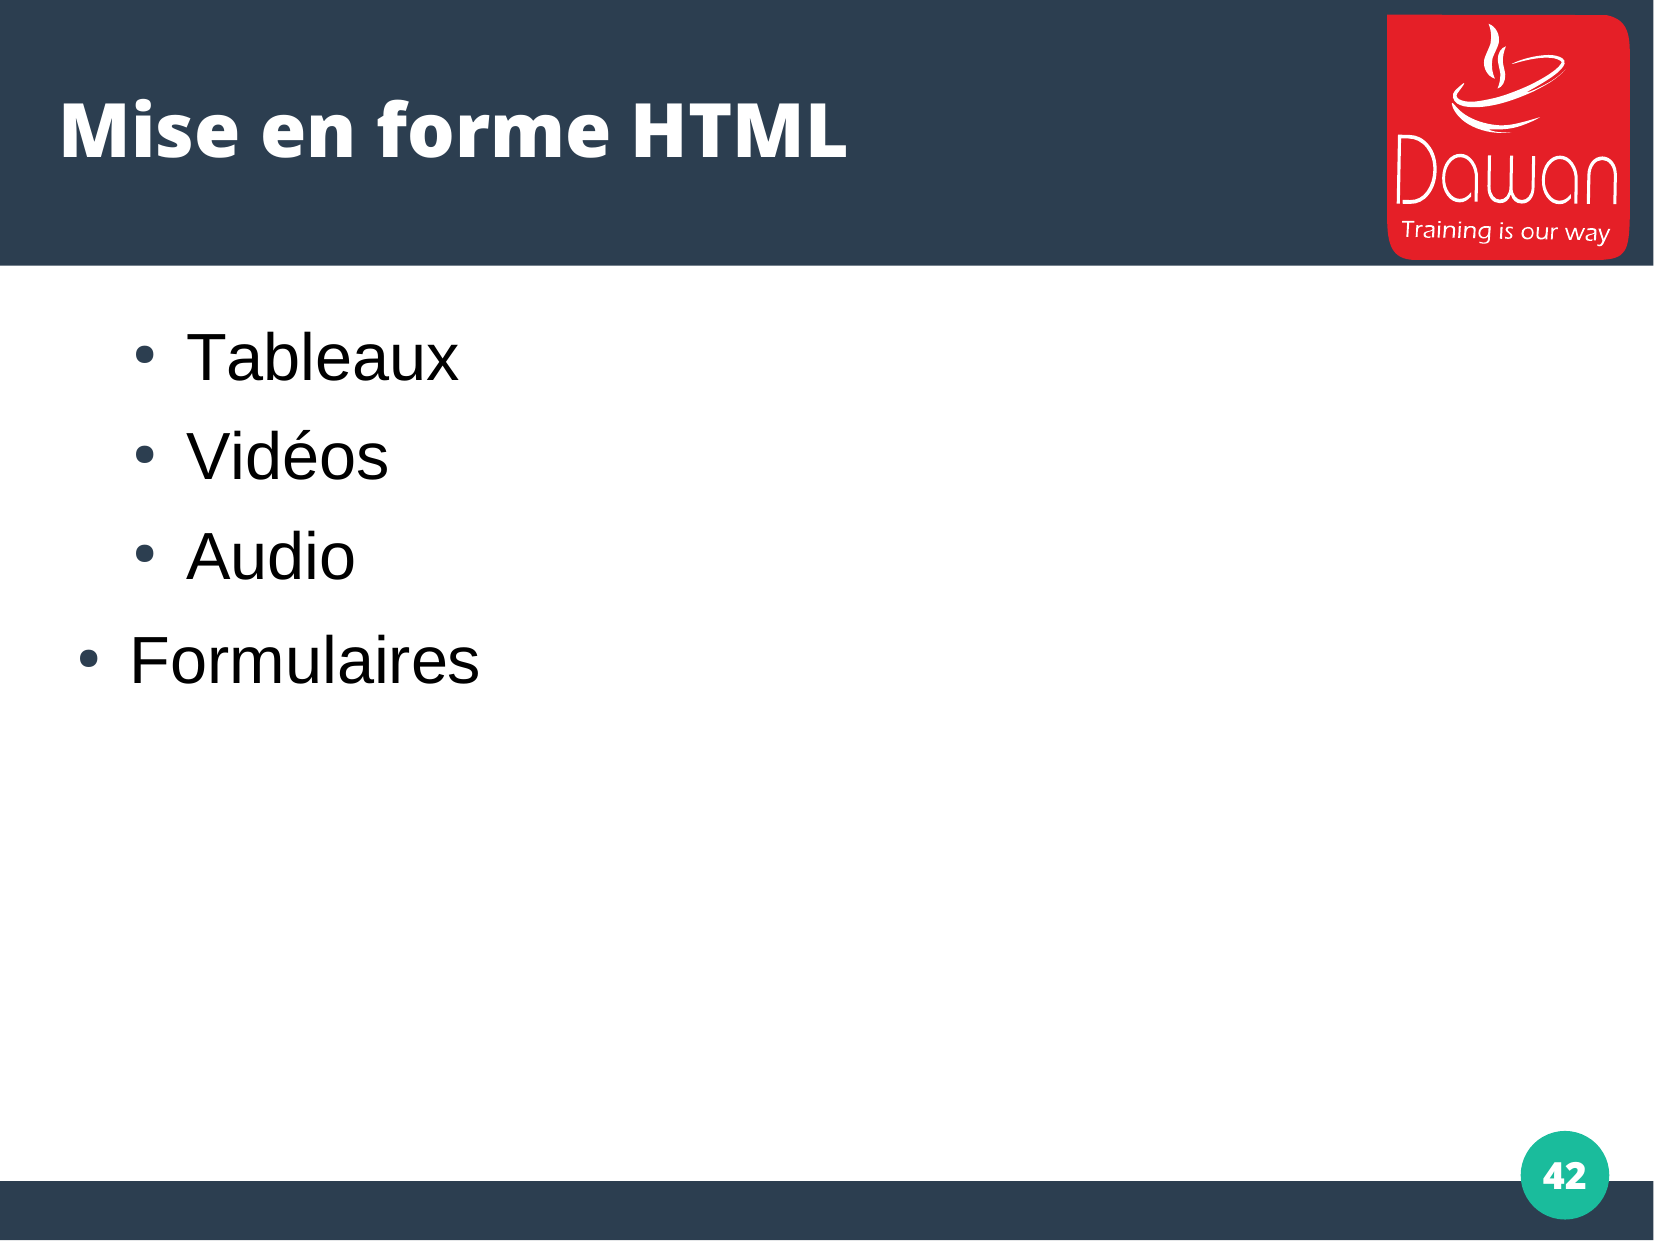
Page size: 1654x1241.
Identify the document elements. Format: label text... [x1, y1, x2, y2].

title Mise en forme HTML [59, 49, 1387, 207]
list Tableaux Vidéos Audio Formulaires [59, 324, 1595, 1152]
picture [1387, 14, 1630, 260]
